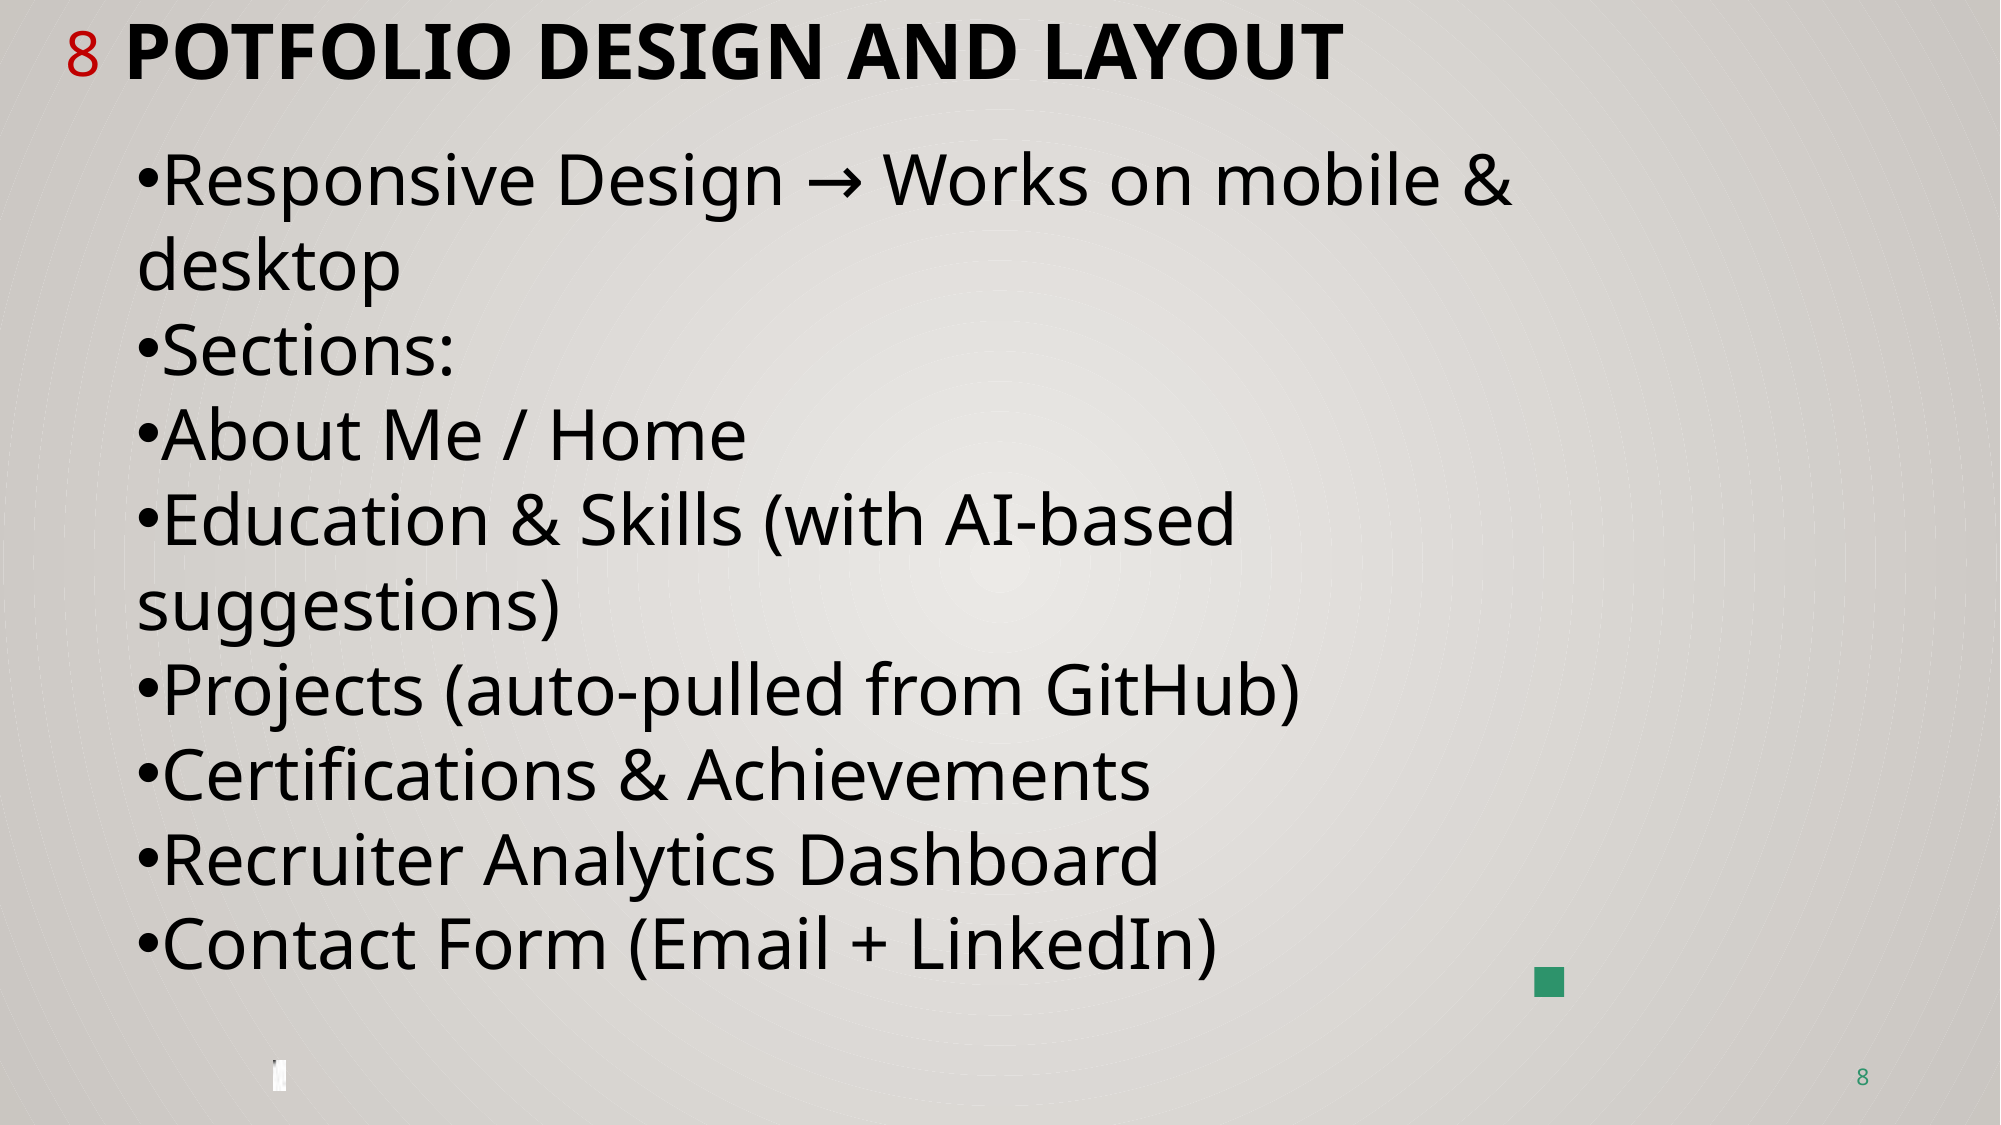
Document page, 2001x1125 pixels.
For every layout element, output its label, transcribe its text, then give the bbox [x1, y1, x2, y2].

text_box [1534, 967, 1565, 997]
text_box POTFOLIO DESIGN AND LAYOUT [121, 0, 1565, 72]
text_box 8 [59, 13, 144, 71]
text_box 8 [1849, 1061, 1888, 1084]
text_box Responsive Design → Works on mobile & desktop Sections: About Me / Home Education & Skills (with AI-based suggestions) Projects (auto-pulled from GitHub) Certifications & Achievements Recruiter Analytics Dashboard Contact Form (Email + LinkedIn) [121, 127, 1683, 658]
picture [273, 1060, 286, 1091]
